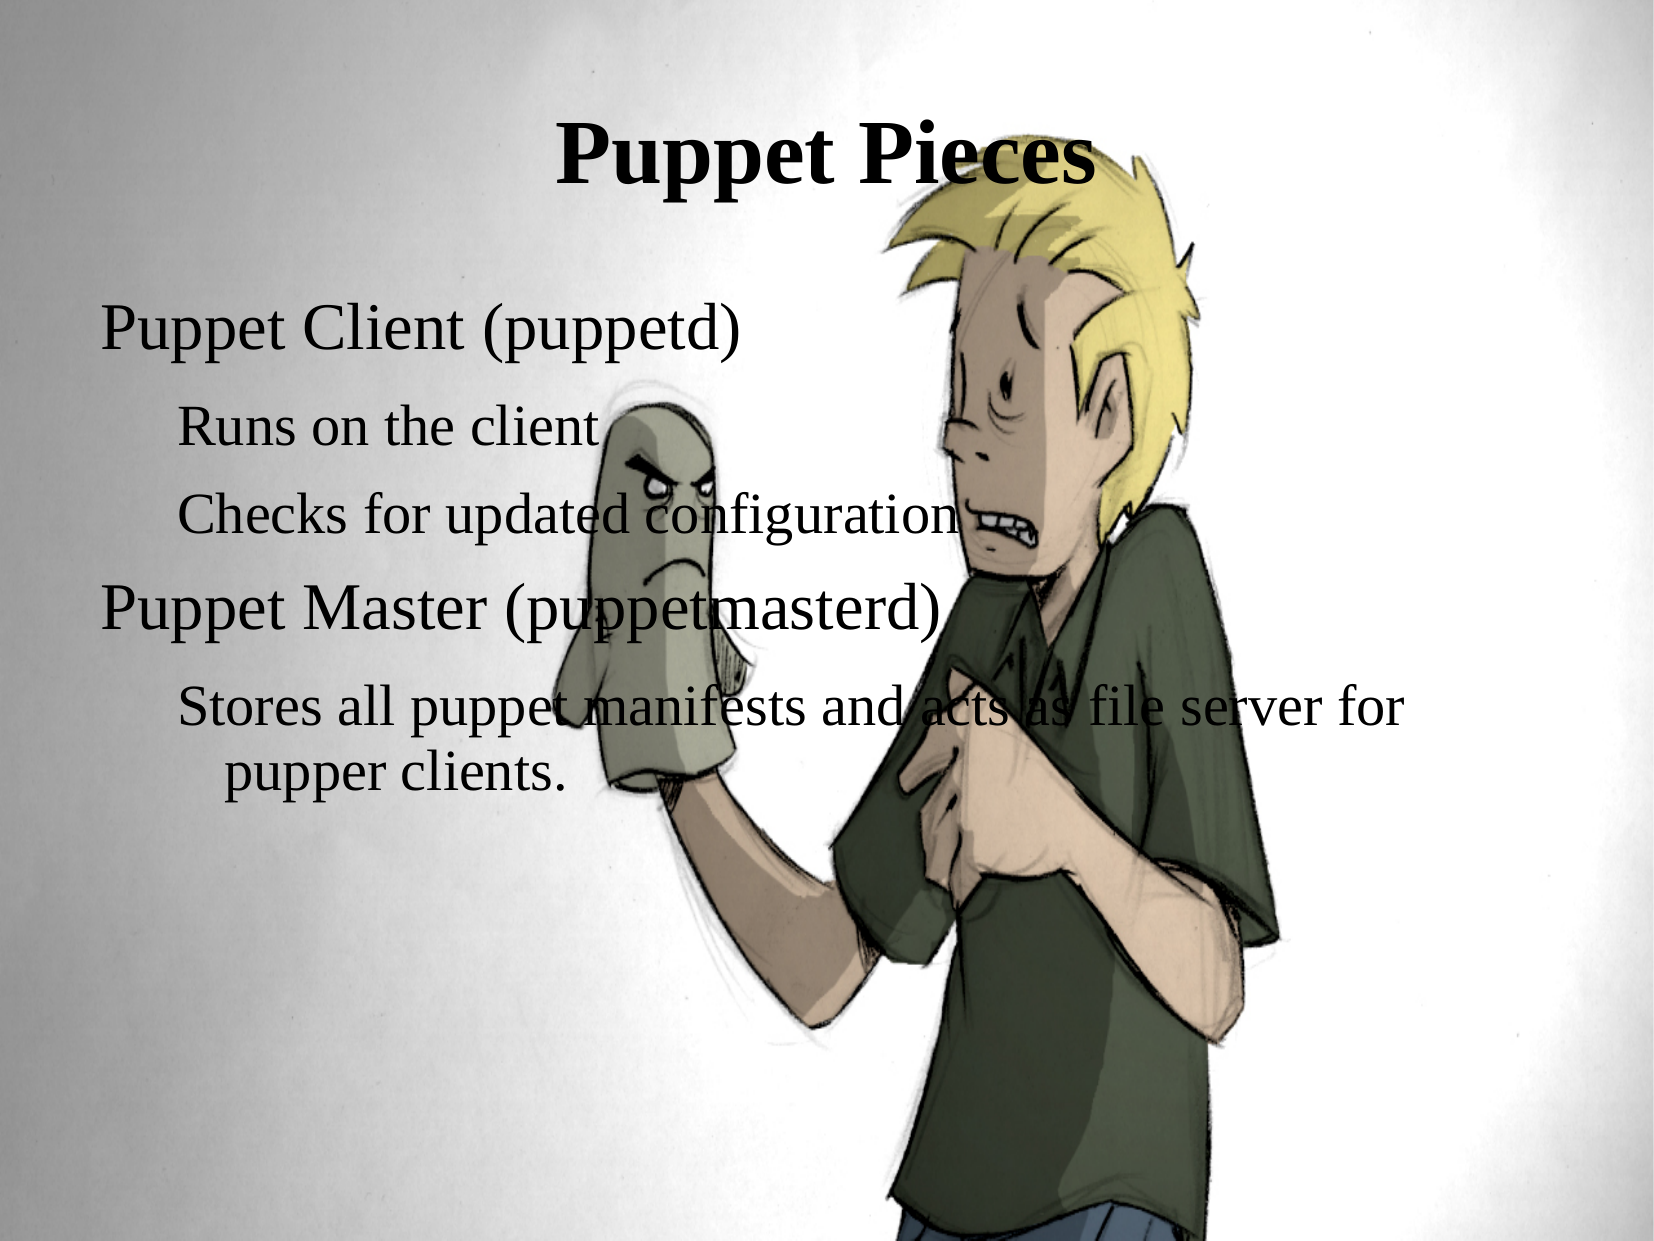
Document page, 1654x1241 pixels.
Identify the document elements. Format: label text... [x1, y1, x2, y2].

list Puppet Client (puppetd) Runs on the client Checks for updated configuration Puppet Master (puppetmasterd) Stores all puppet manifests and acts as file server for pupper clients. [82, 290, 1571, 1109]
title Puppet Pieces [82, 49, 1571, 257]
picture [0, 0, 1654, 1241]
